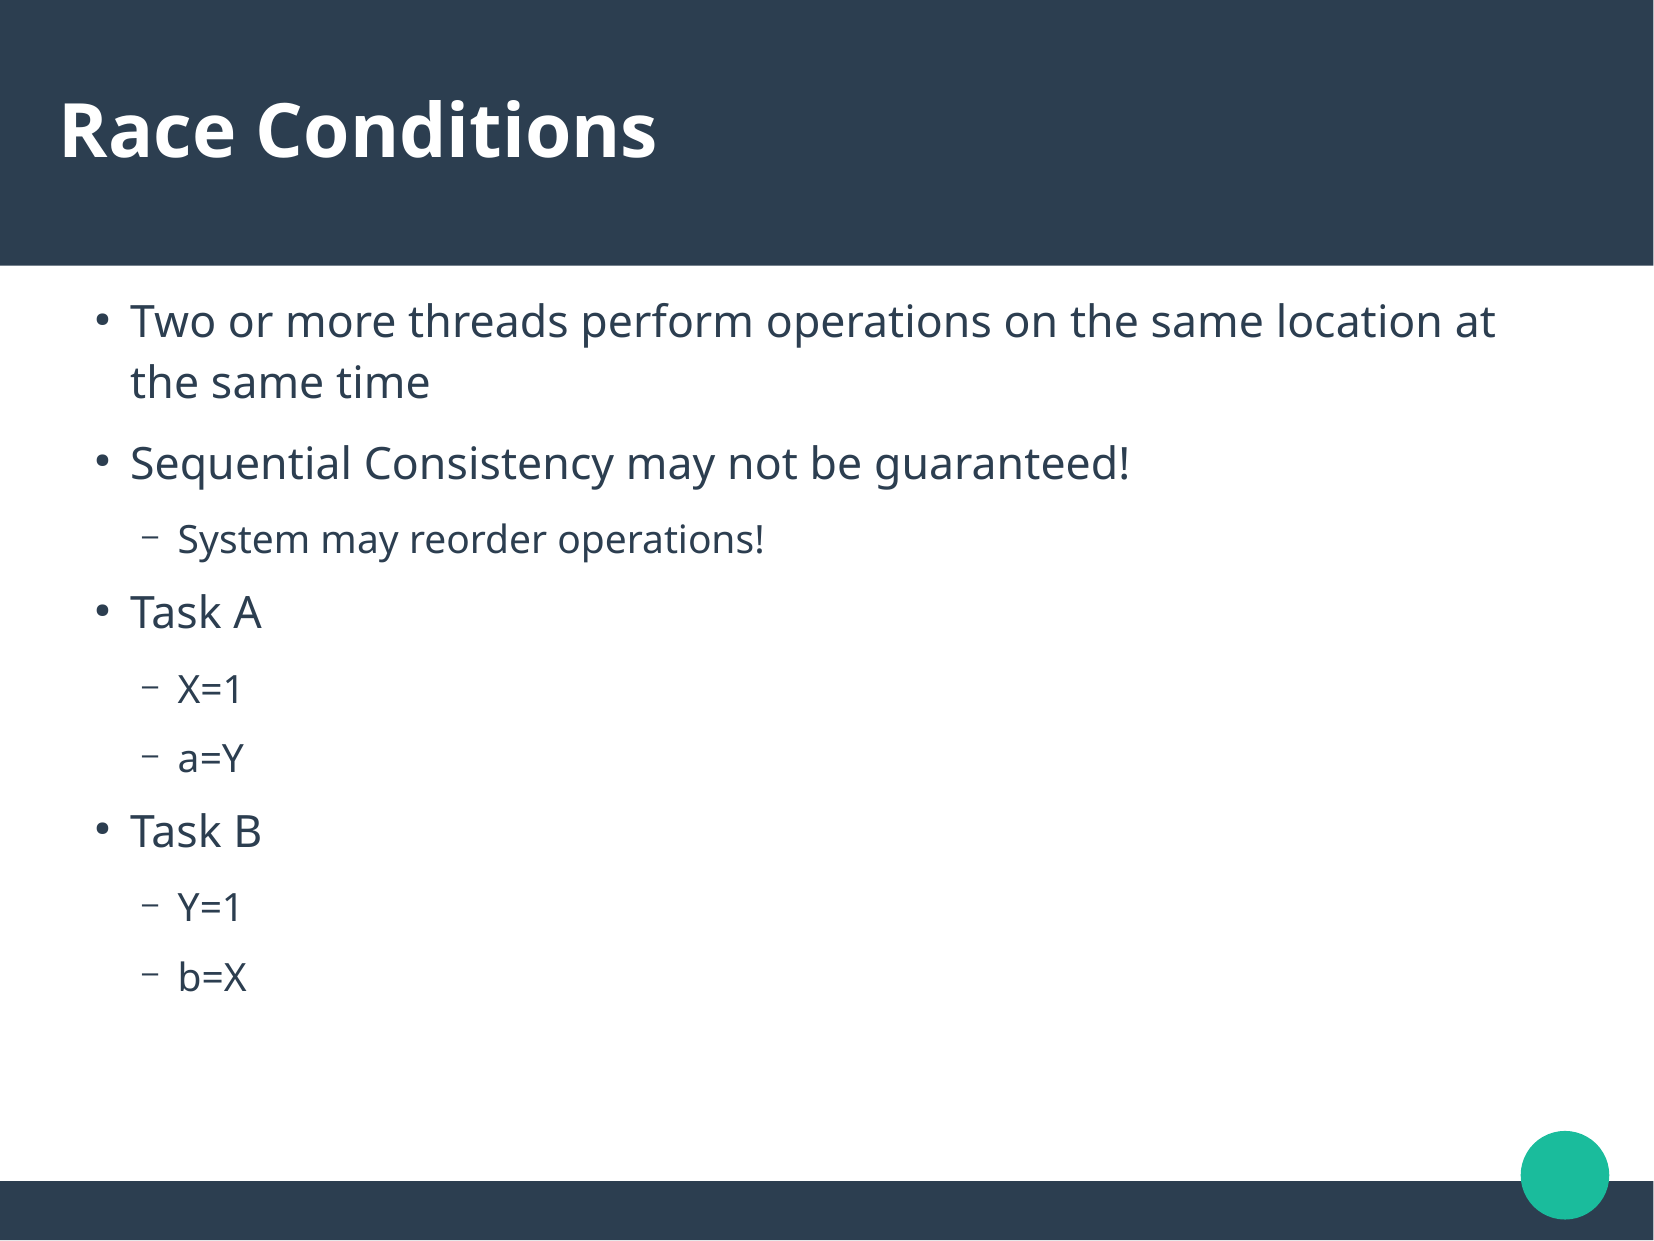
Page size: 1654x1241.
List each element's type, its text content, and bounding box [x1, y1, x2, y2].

list Two or more threads perform operations on the same location at the same time Sequential Consistency may not be guaranteed! System may reorder operations! Task A X=1 a=Y Task B Y=1 b=X [82, 290, 1571, 1010]
title Race Conditions [59, 49, 1595, 207]
